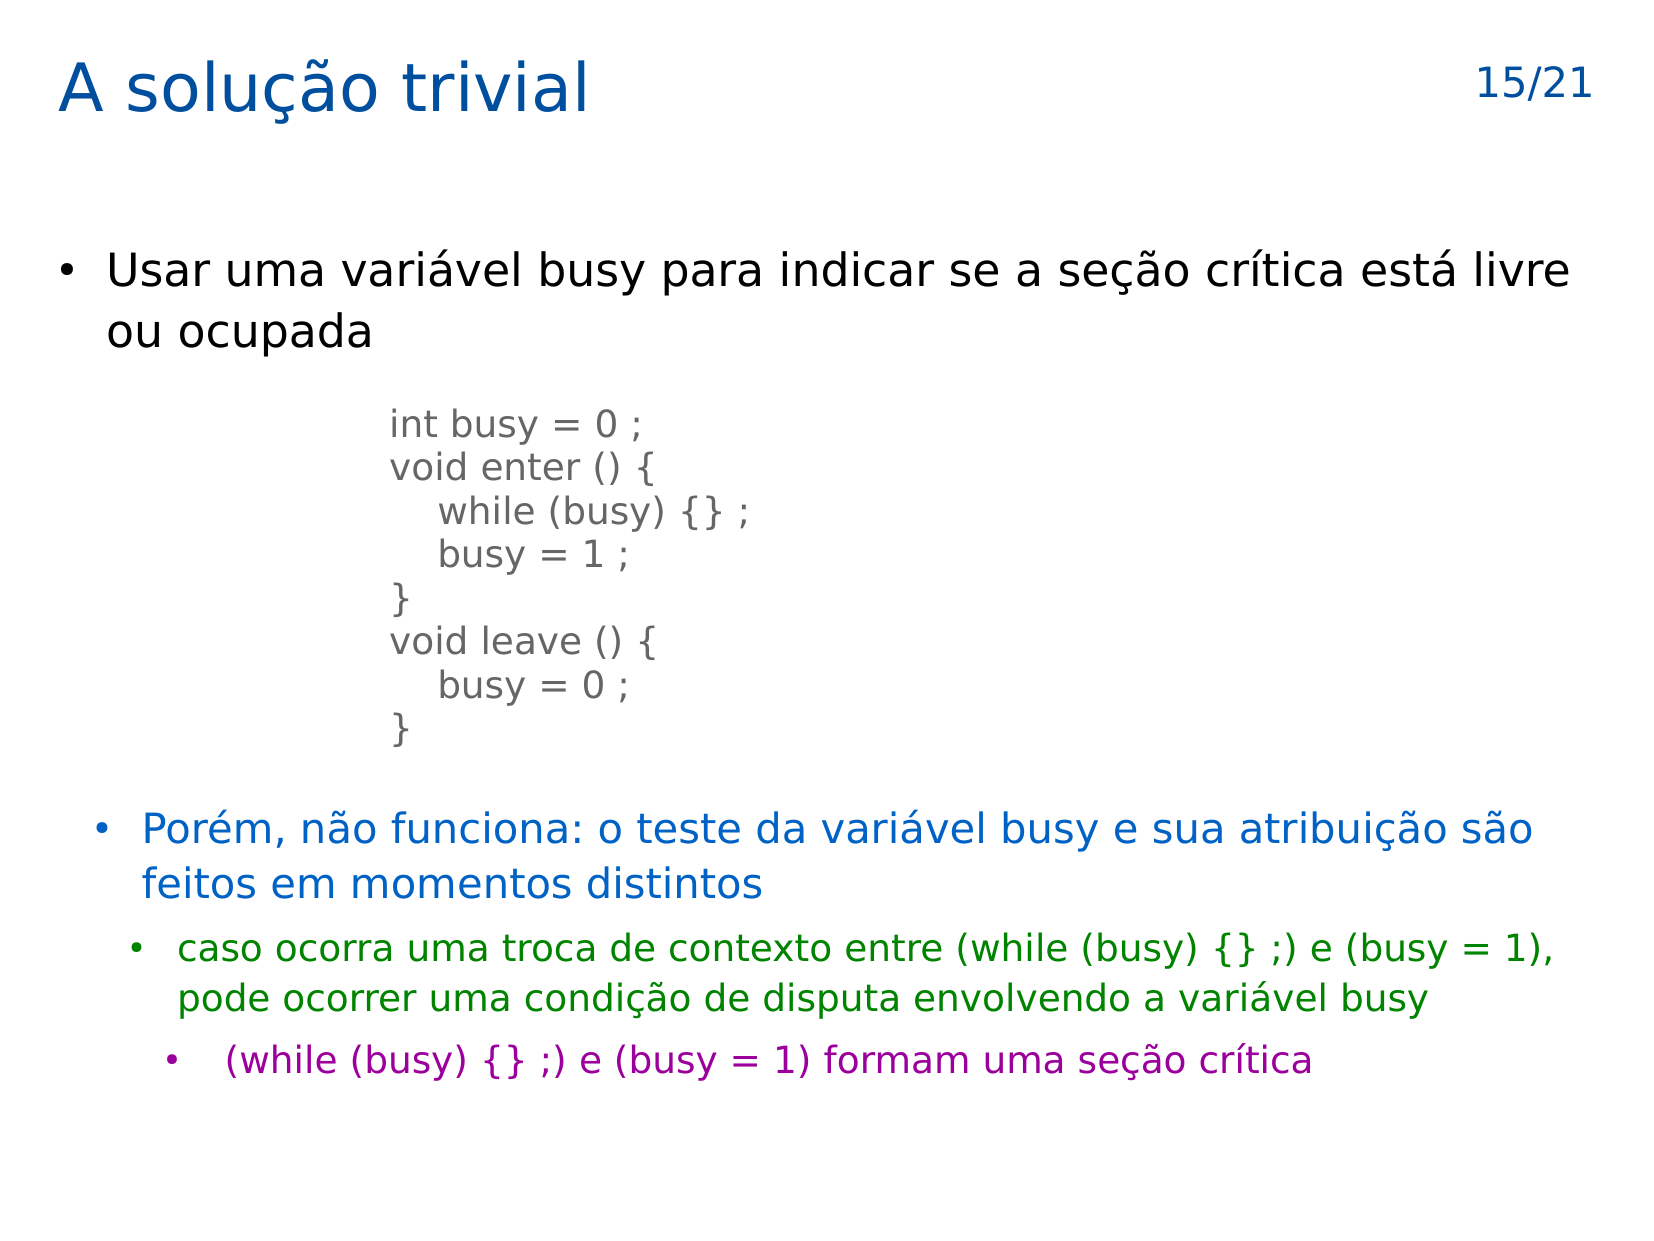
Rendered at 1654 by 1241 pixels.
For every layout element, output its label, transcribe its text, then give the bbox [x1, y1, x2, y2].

list Usar uma variável busy para indicar se a seção crítica está livre ou ocupada Porém, não funciona: o teste da variável busy e sua atribuição são feitos em momentos distintos caso ocorra uma troca de contexto entre (while (busy) {} ;) e (busy = 1), pode ocorrer uma condição de disputa envolvendo a variável busy (while (busy) {} ;) e (busy = 1) formam uma seção crítica [59, 236, 1595, 1211]
title A solução trivial [59, 29, 1625, 148]
text_box int busy = 0 ; void enter () { while (busy) {} ; busy = 1 ; } void leave () { busy = 0 ; } [374, 395, 879, 759]
